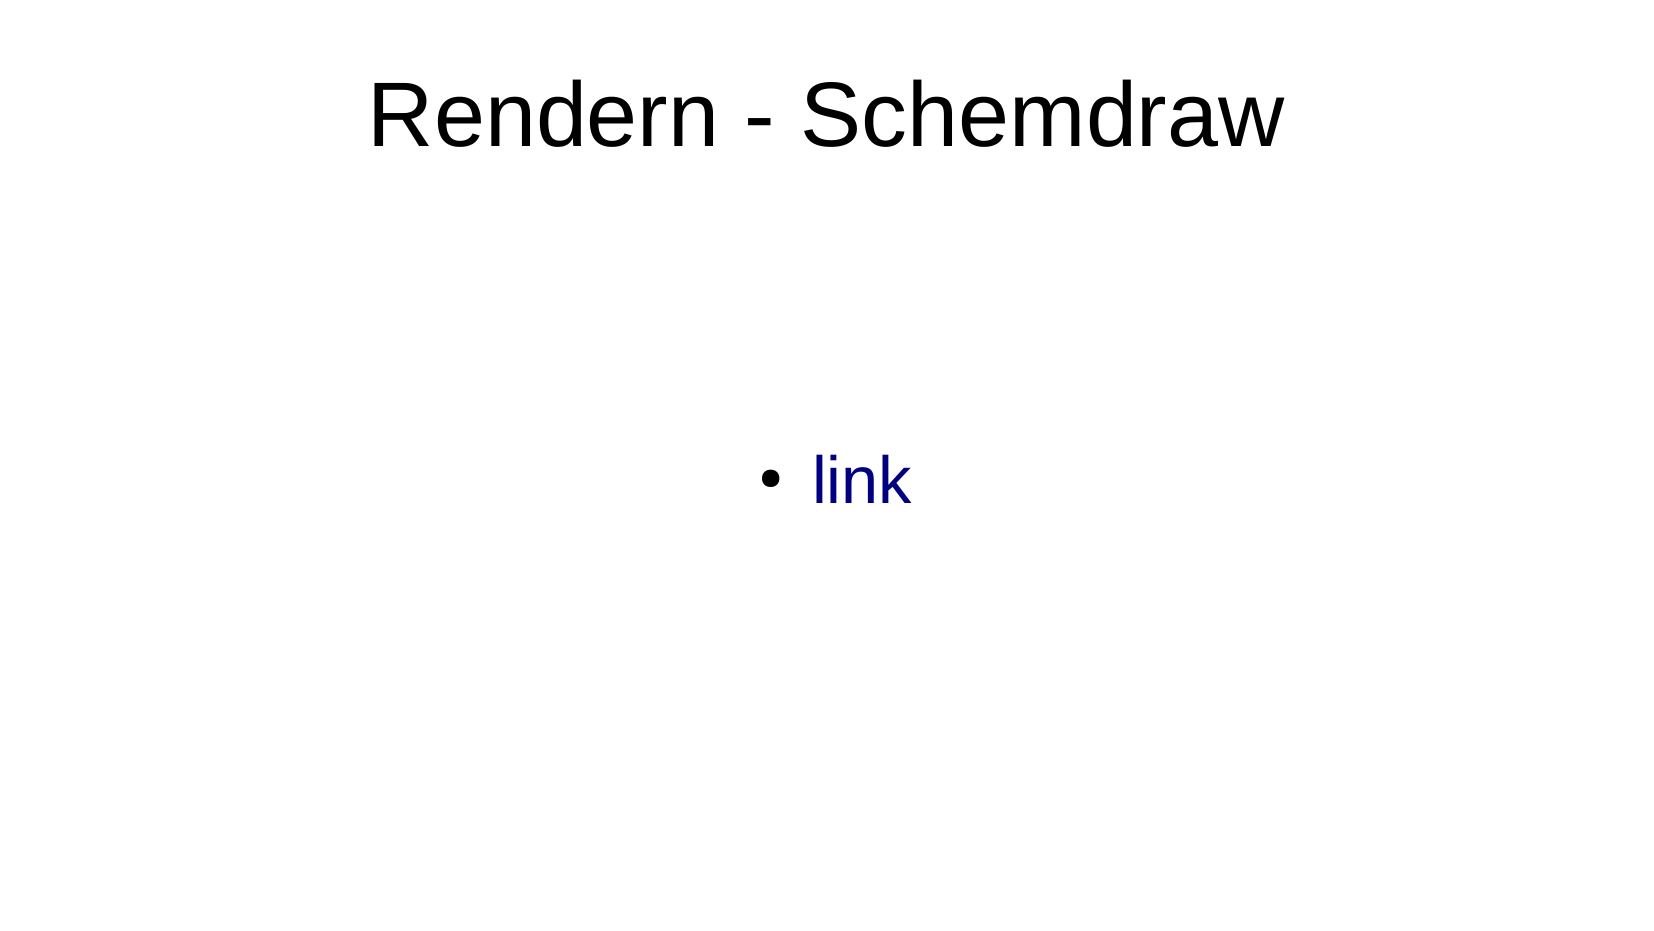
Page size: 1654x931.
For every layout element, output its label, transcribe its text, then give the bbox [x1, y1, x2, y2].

list link [82, 442, 1571, 758]
title Rendern - Schemdraw [82, 37, 1571, 193]
